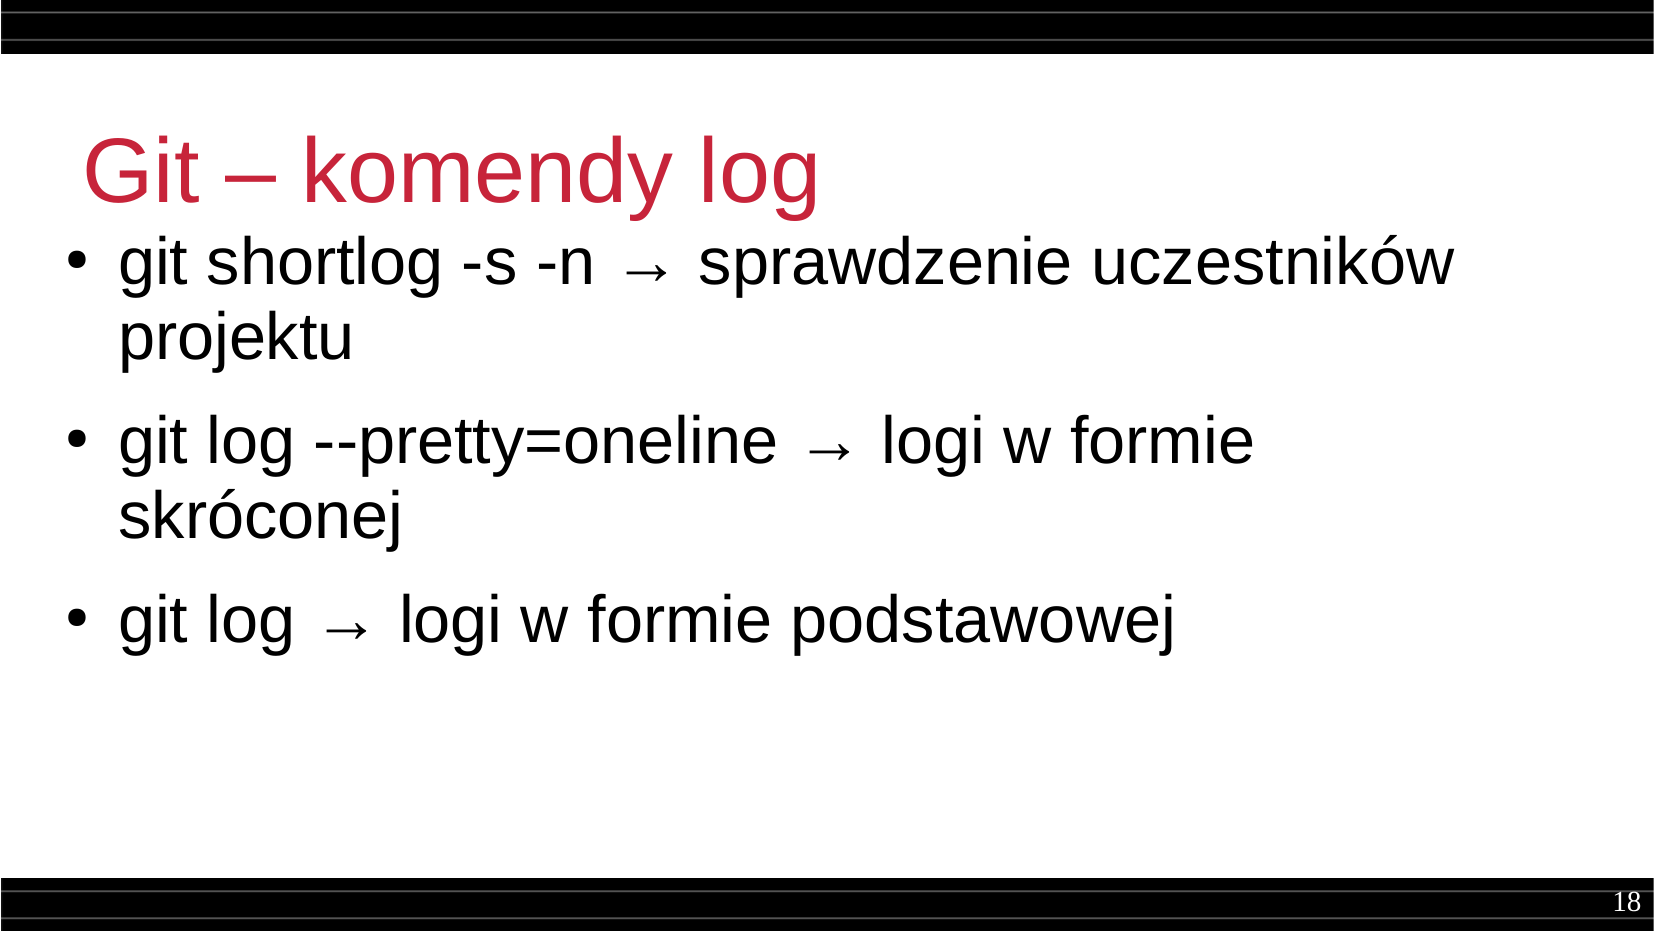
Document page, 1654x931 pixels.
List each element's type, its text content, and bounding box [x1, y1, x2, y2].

picture [1, 878, 1654, 931]
picture [1, 0, 1654, 54]
title Git – komendy log [82, 92, 1571, 249]
list git shortlog -s -n → sprawdzenie uczestników projektu git log --pretty=oneline → logi w formie skróconej git log → logi w formie podstawowej [47, 224, 1536, 804]
